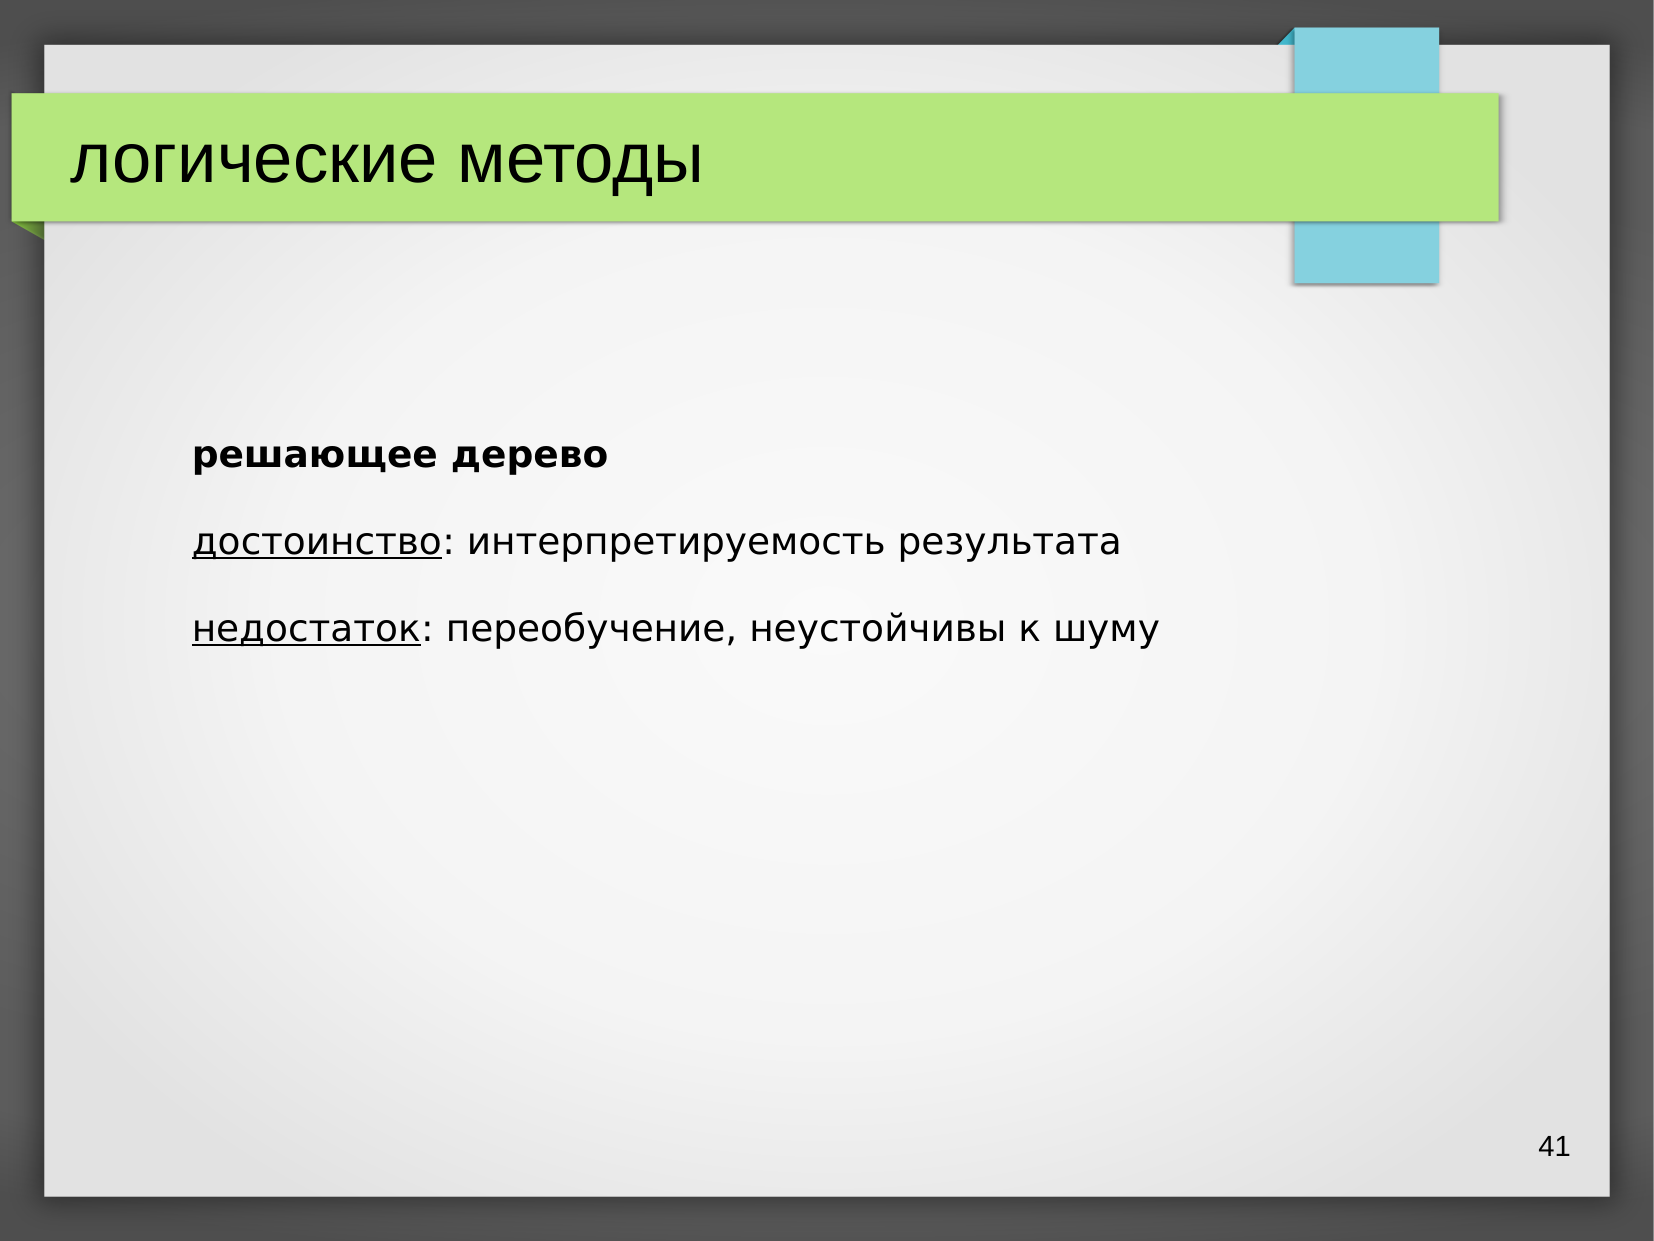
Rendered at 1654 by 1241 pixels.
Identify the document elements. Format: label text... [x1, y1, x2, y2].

title логические методы [70, 118, 1205, 199]
text_box решающее дерево достоинство: интерпретируемость результата недостаток: переобучение, неустойчивы к шуму [177, 425, 1252, 745]
picture [0, 0, 1654, 1241]
